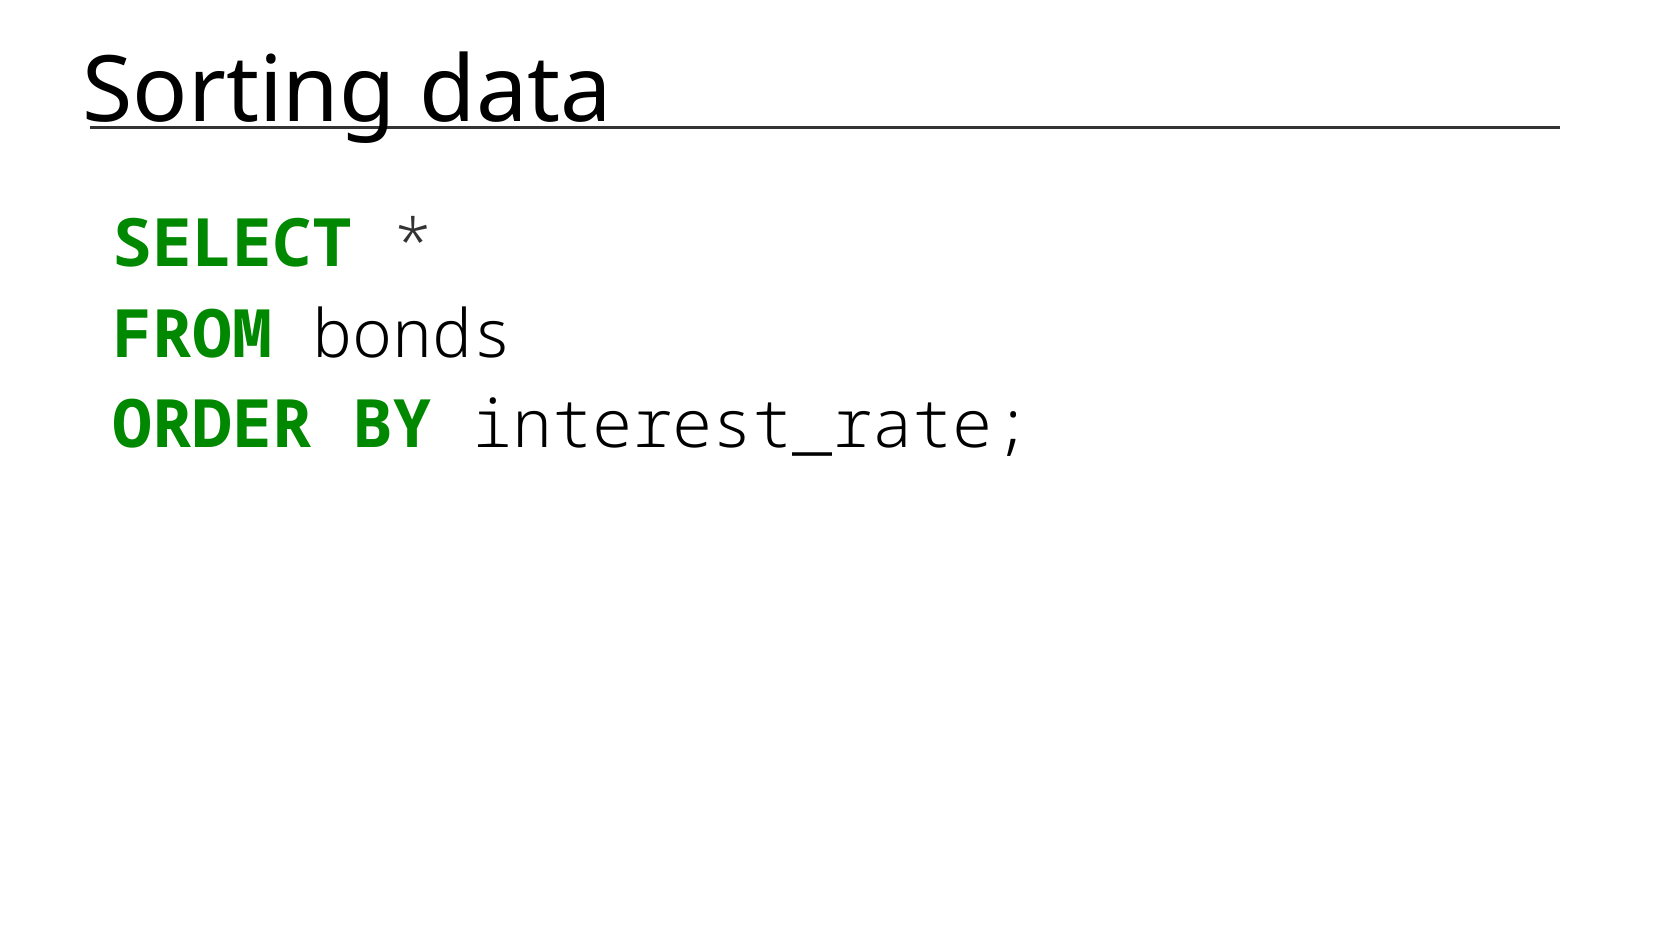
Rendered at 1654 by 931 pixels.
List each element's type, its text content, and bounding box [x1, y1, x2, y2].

title Sorting data [82, 32, 1571, 140]
list SELECT * FROM bonds ORDER BY interest_rate; [82, 195, 1571, 811]
